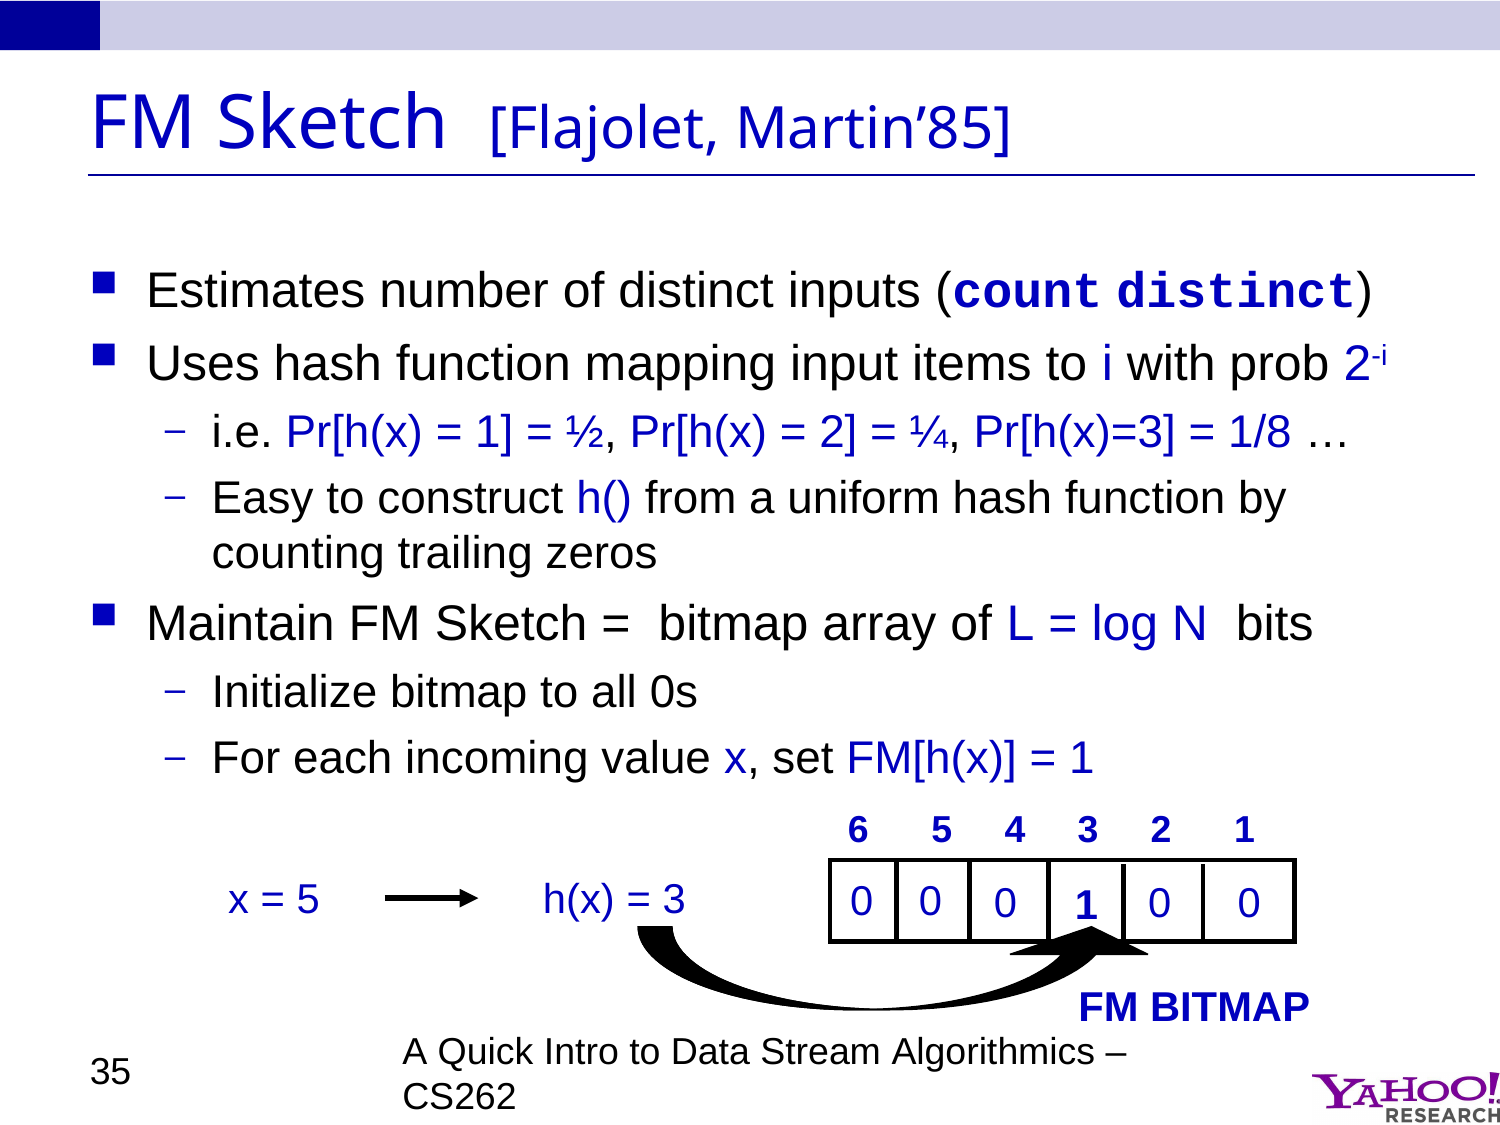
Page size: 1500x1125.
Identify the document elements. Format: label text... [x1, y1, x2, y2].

text_box 0 [979, 868, 1033, 934]
text_box 0 [1133, 868, 1187, 934]
text_box 0 [904, 866, 958, 932]
text_box FM BITMAP [1063, 972, 1325, 1038]
title FM Sketch [Flajolet, Martin’85] [75, 50, 1500, 188]
text_box 0 [835, 866, 889, 932]
text_box x = 5 [213, 864, 335, 931]
list Estimates number of distinct inputs (count distinct) Uses hash function mapping input items to i with prob 2-i i.e. Pr[h(x) = 1] = ½, Pr[h(x) = 2] = ¼, Pr[h(x)=3] = 1/8 … Easy to construct h() from a uniform hash function by counting trailing zeros Maintain FM Sketch = bitmap array of L = log N bits Initialize bitmap to all 0s For each incoming value x, set FM[h(x)] = 1 [75, 249, 1426, 963]
text_box 6 5 4 3 2 1 [815, 797, 1289, 858]
text_box [638, 926, 1148, 1010]
text_box 0 [1222, 868, 1276, 934]
picture [1312, 1072, 1500, 1125]
text_box h(x) = 3 [528, 864, 701, 931]
list Estimates number of distinct inputs (count distinct) Uses hash function mapping input items to i with prob 2-i i.e. Pr[h(x) = 1] = ½, Pr[h(x) = 2] = ¼, Pr[h(x)=3] = 1/8 … Easy to construct h() from a uniform hash function by counting trailing zeros Maintain FM Sketch = bitmap array of L = log N bits Initialize bitmap to all 0s For each incoming value x, set FM[h(x)] = 1 [1051, 862, 1292, 939]
text_box 1 [1060, 869, 1114, 936]
